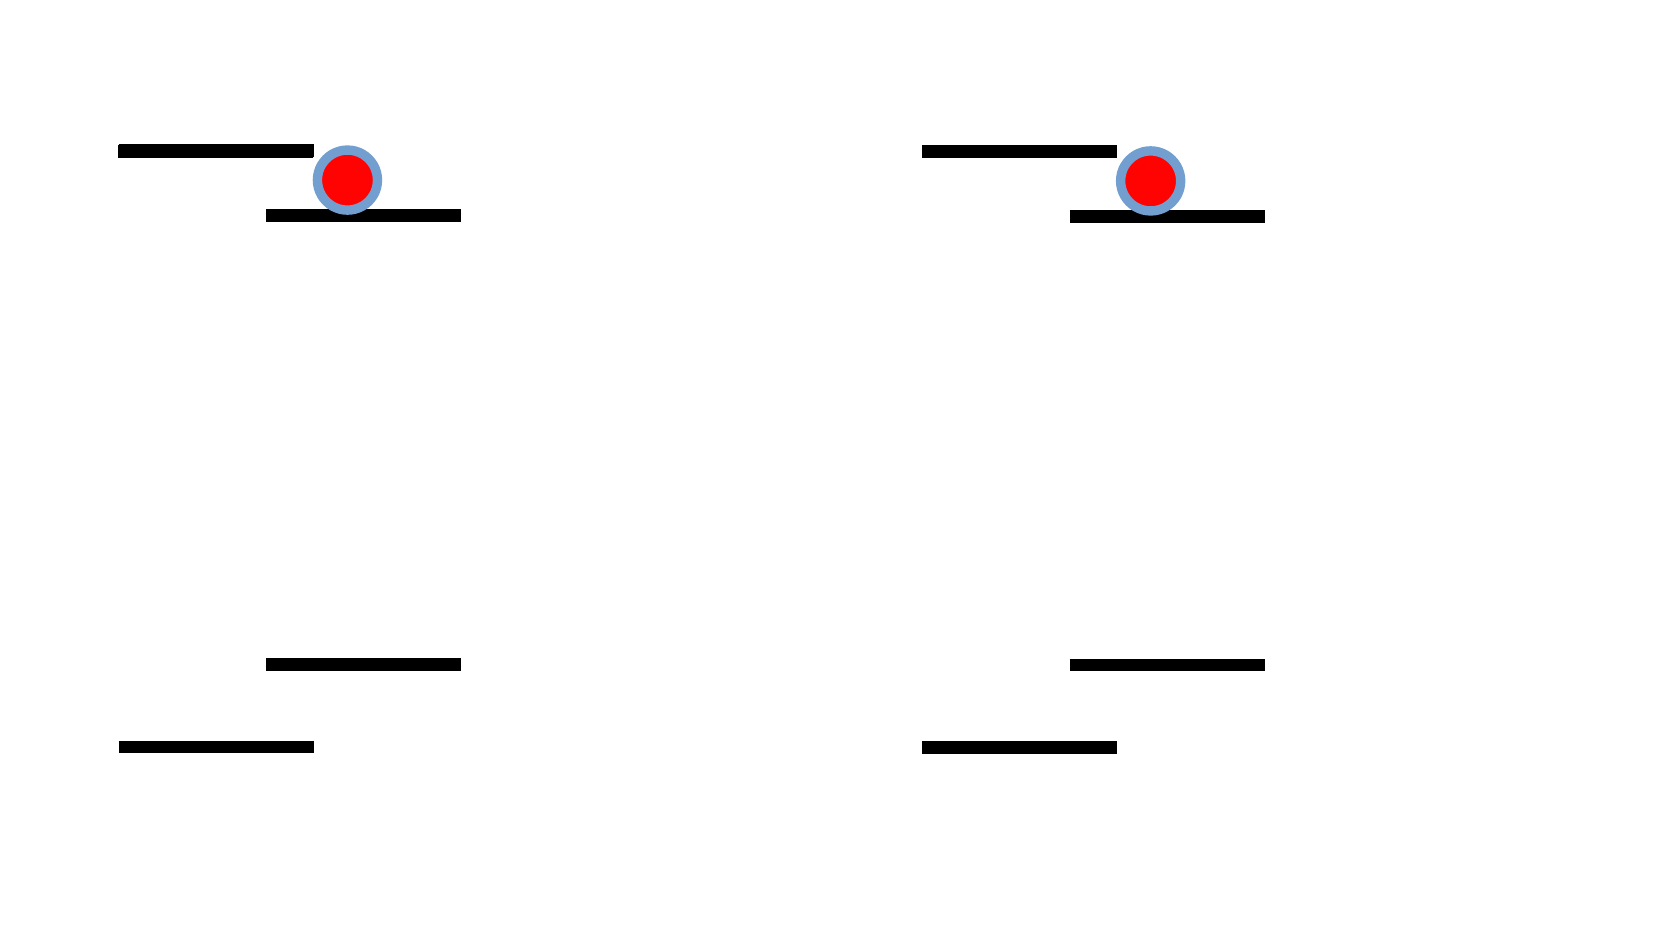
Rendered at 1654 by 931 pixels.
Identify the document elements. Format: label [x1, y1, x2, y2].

text_box [317, 150, 378, 211]
text_box [1120, 150, 1181, 211]
